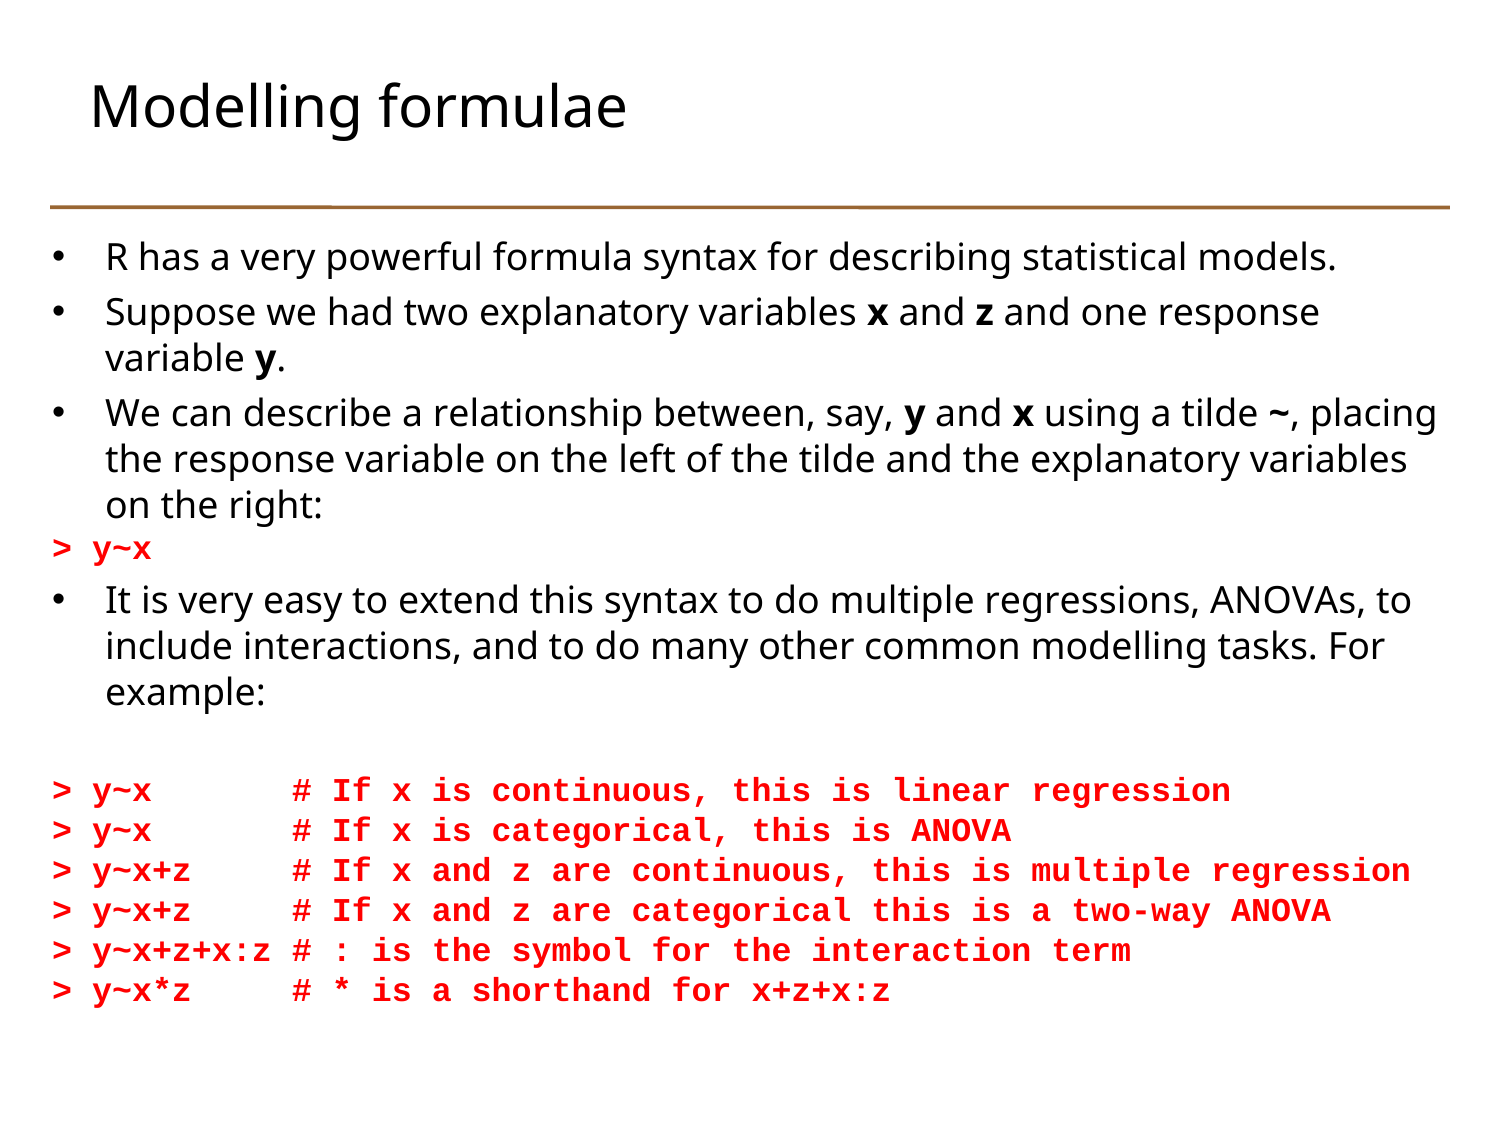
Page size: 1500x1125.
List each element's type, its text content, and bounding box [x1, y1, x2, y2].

text_box R has a very powerful formula syntax for describing statistical models. Suppose we had two explanatory variables x and z and one response variable y. We can describe a relationship between, say, y and x using a tilde ~, placing the response variable on the left of the tilde and the explanatory variables on the right: > y~x It is very easy to extend this syntax to do multiple regressions, ANOVAs, to include interactions, and to do many other common modelling tasks. For example: > y~x # If x is continuous, this is linear regression > y~x # If x is categorical, this is ANOVA > y~x+z # If x and z are continuous, this is multiple regression > y~x+z # If x and z are categorical this is a two-way ANOVA > y~x+z+x:z # : is the symbol for the interaction term > y~x*z # * is a shorthand for x+z+x:z [52, 232, 1464, 984]
text_box Modelling formulae [75, 44, 1425, 232]
